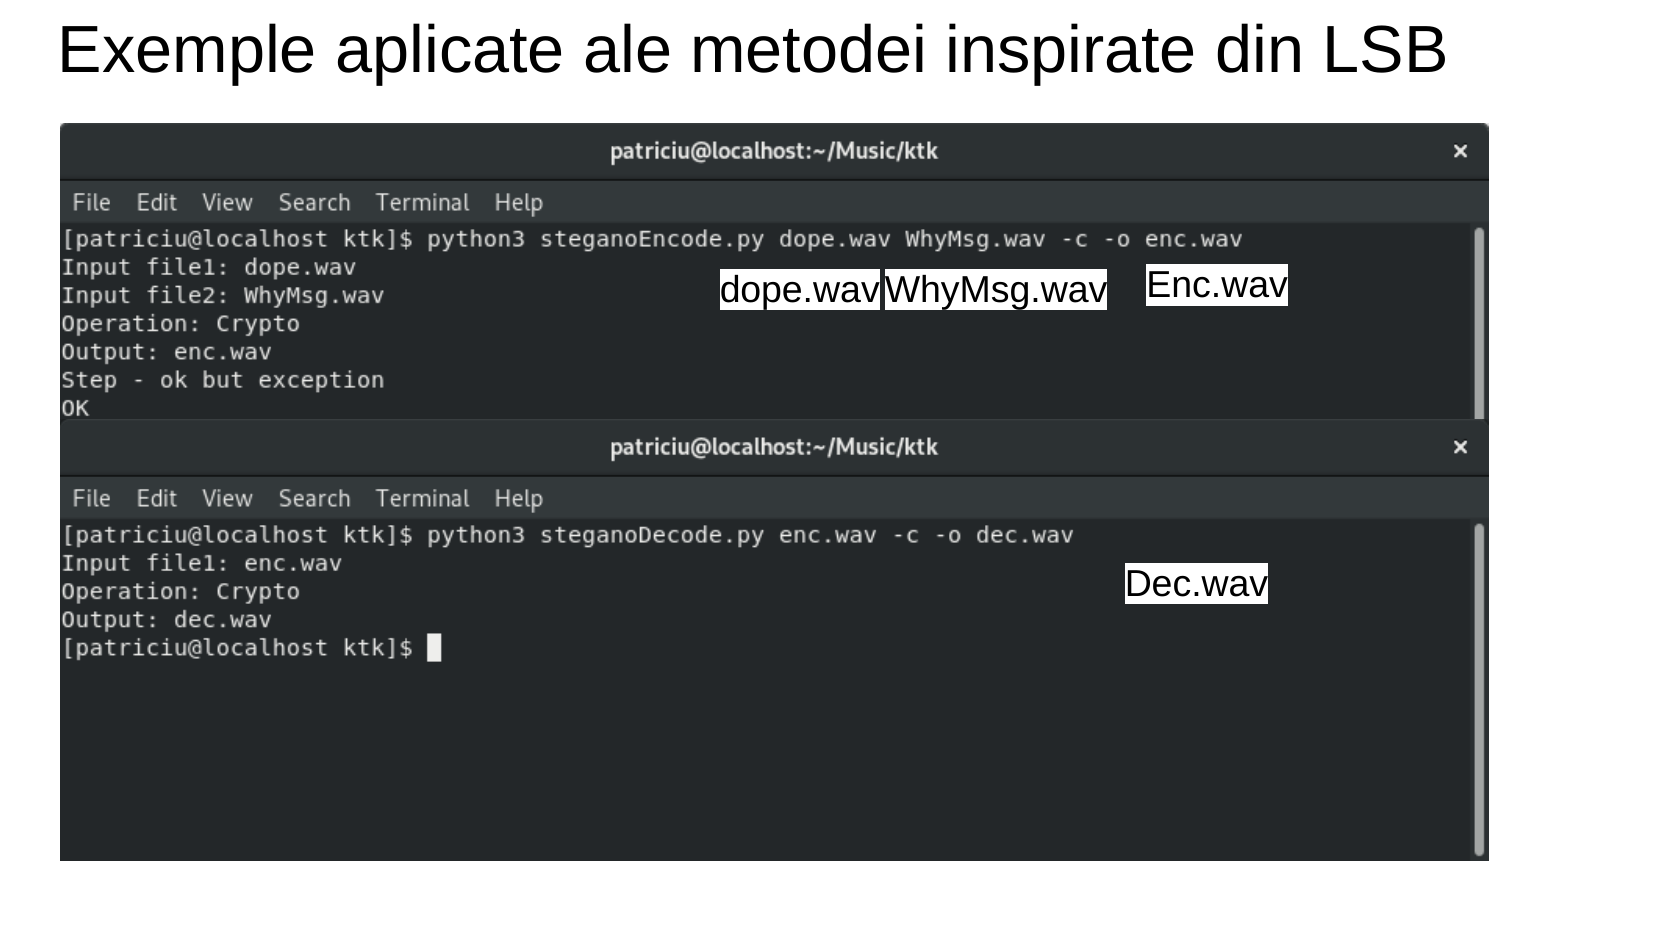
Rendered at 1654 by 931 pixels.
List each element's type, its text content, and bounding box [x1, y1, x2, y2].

text_box Enc.wav [1131, 256, 1327, 356]
text_box Dec.wav [1110, 555, 1291, 654]
title Exemple aplicate ale metodei inspirate din LSB [0, 0, 1531, 124]
picture [60, 123, 1489, 861]
text_box WhyMsg.wav [870, 261, 1141, 361]
text_box dope.wav [705, 261, 870, 361]
